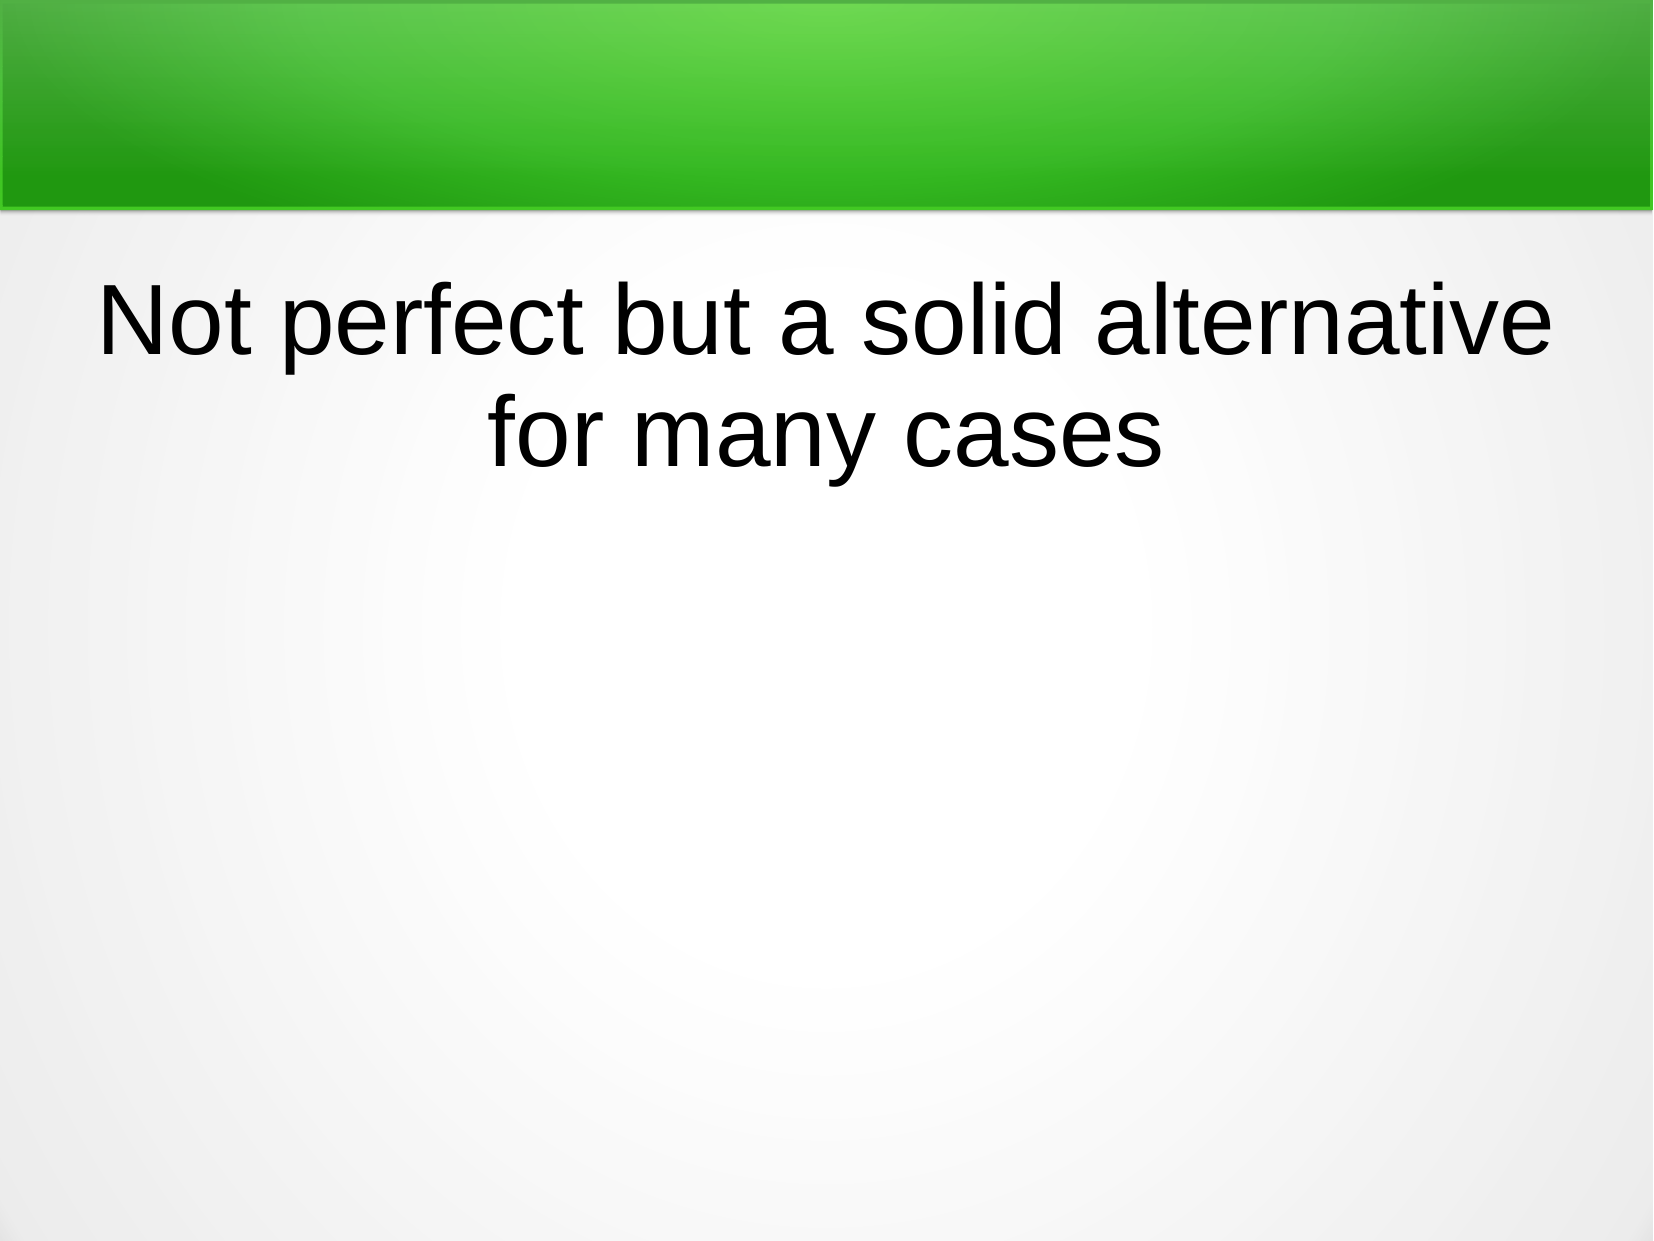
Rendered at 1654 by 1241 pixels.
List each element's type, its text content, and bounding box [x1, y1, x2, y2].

subtitle Not perfect but a solid alternative for many cases [82, 47, 1571, 705]
